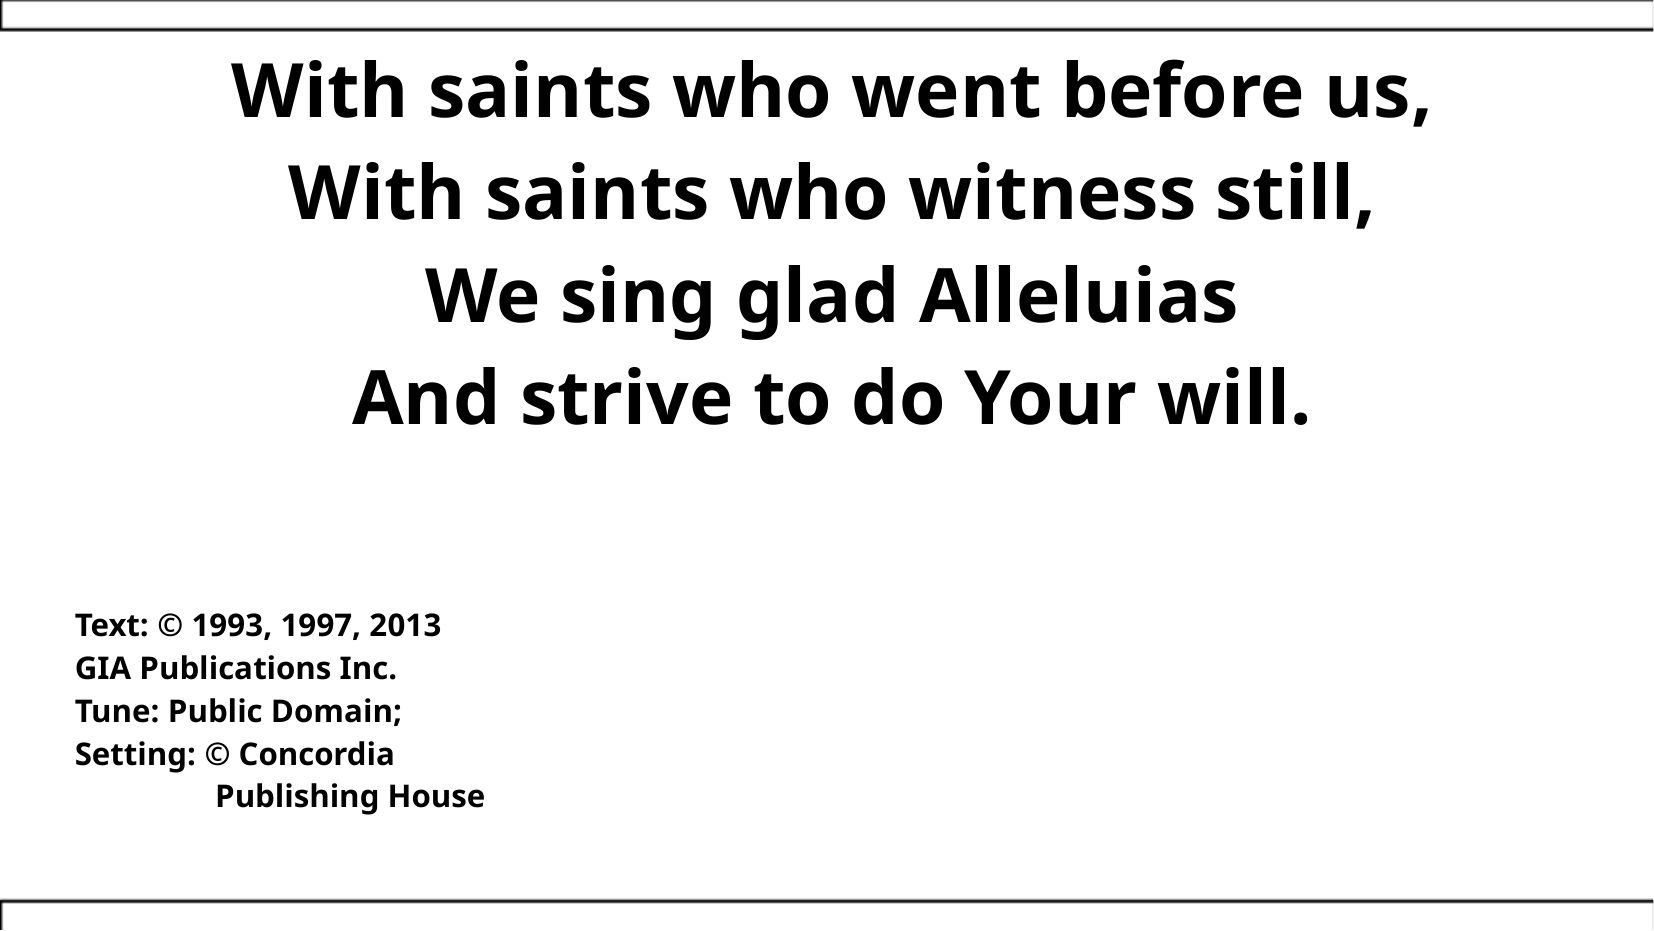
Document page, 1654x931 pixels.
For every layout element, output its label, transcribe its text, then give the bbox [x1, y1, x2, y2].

picture [0, 0, 1654, 930]
text_box With saints who went before us, With saints who witness still, We sing glad Alleluias And strive to do Your will. Text: © 1993, 1997, 2013 GIA Publications Inc. Tune: Public Domain; Setting: © Concordia Publishing House [60, 30, 1606, 805]
